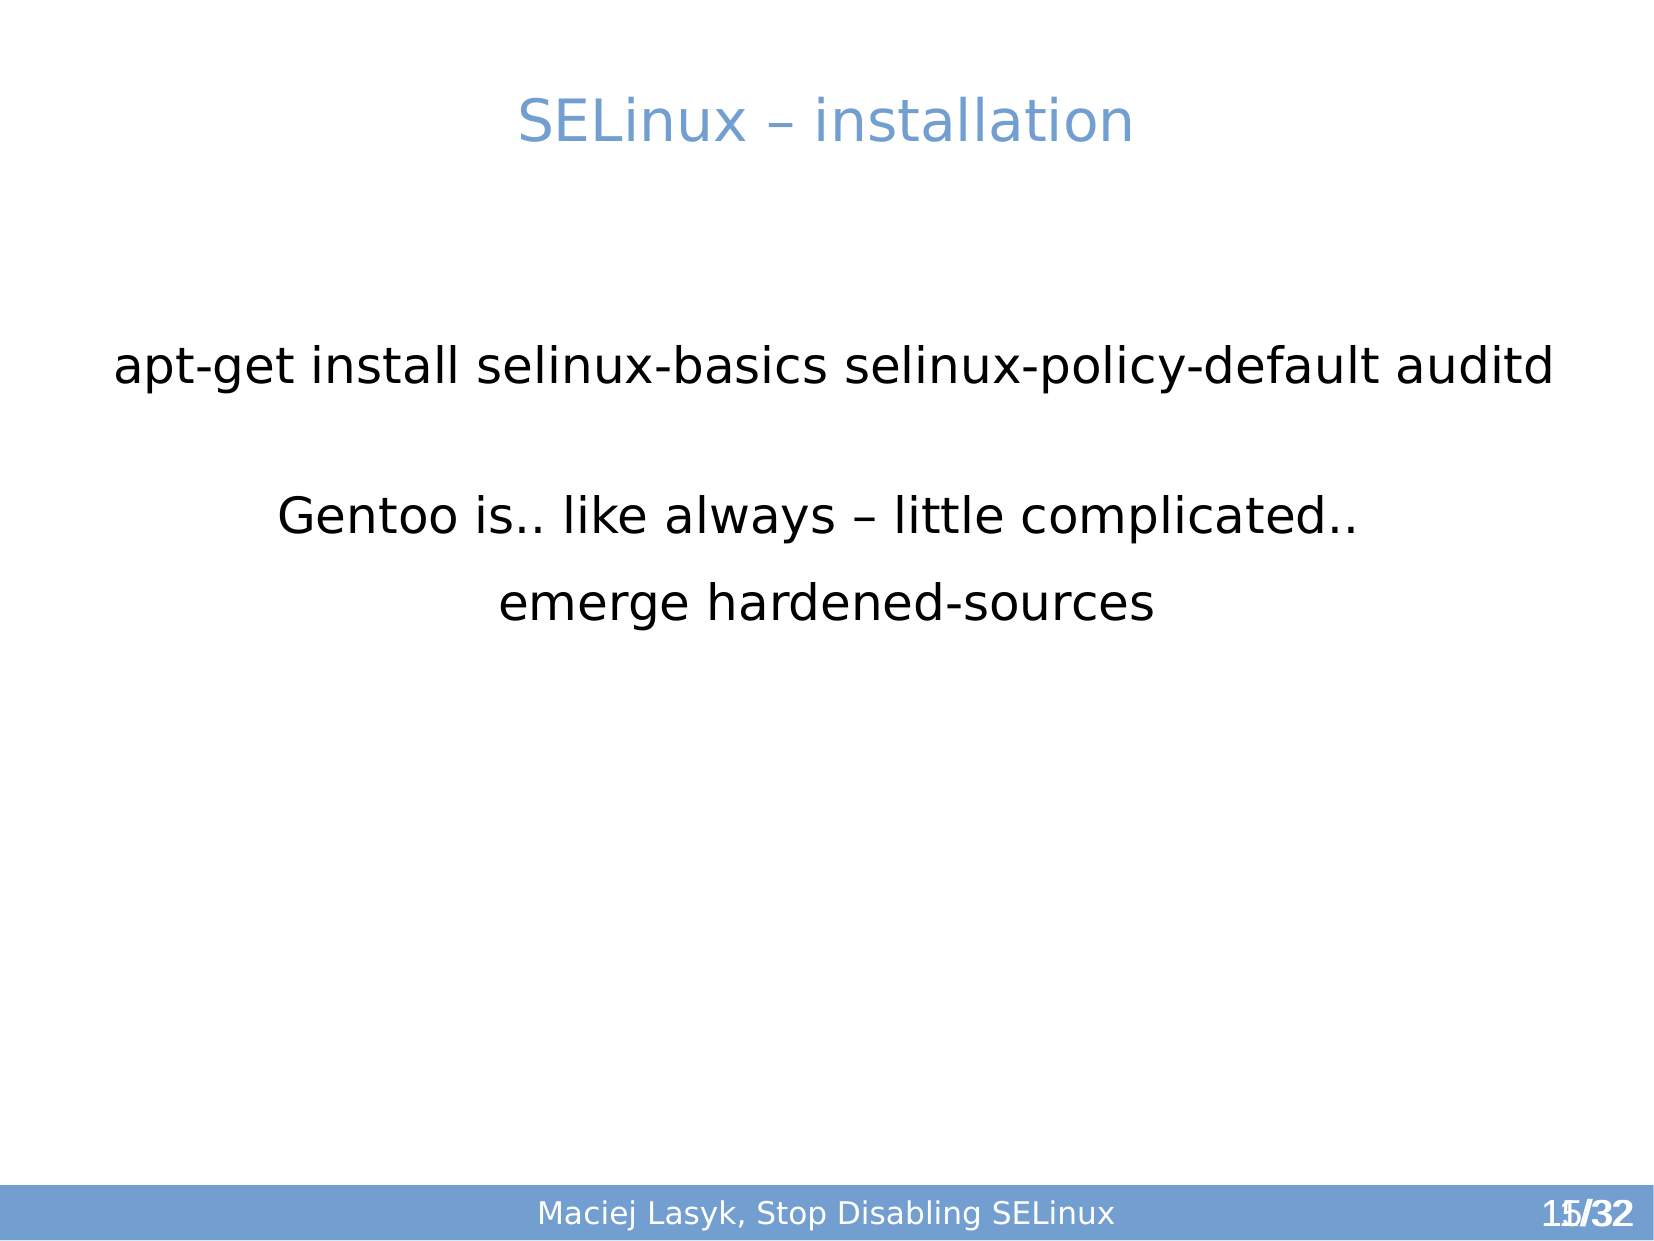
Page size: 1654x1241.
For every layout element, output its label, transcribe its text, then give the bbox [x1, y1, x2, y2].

text_box [0, 1185, 1515, 1241]
text_box apt-get install selinux-basics selinux-policy-default auditd Gentoo is.. like always – little complicated.. emerge hardened-sources [82, 300, 1572, 611]
text_box 15/32 [1515, 1185, 1650, 1241]
text_box Maciej Lasyk, Stop Disabling SELinux [522, 1188, 1132, 1240]
text_box [1650, 1185, 1654, 1241]
text_box SELinux – installation [502, 79, 1152, 163]
